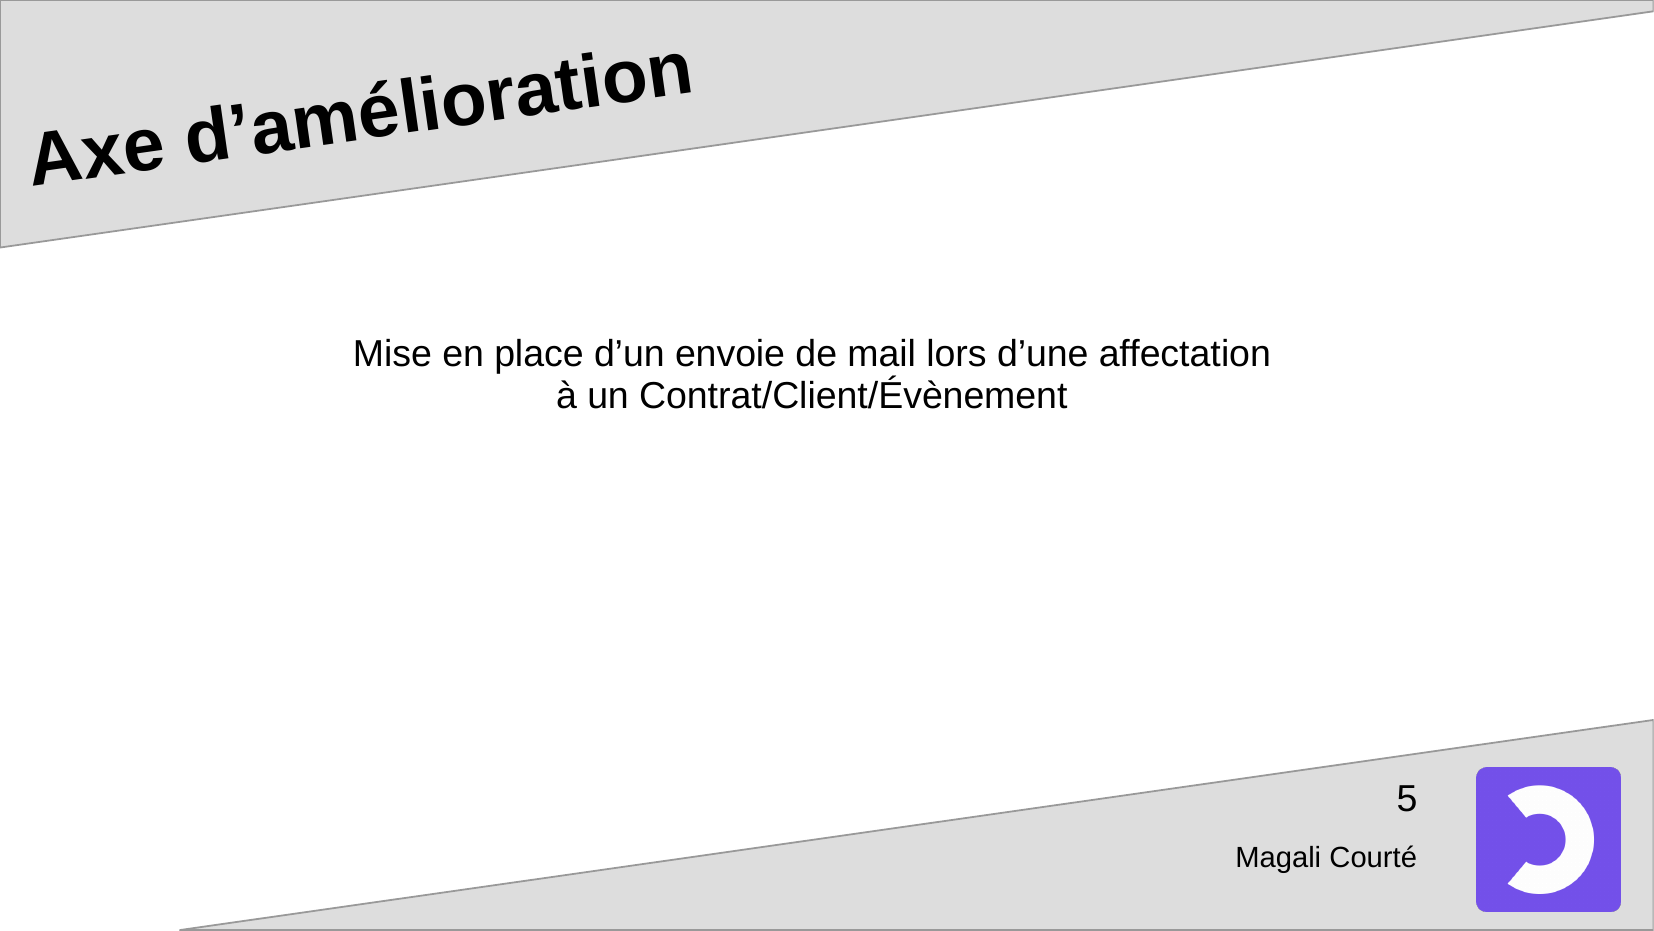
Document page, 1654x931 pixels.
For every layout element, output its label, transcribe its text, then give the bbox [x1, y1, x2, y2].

picture [1476, 767, 1621, 912]
text_box Mise en place d’un envoie de mail lors d’une affectation à un Contrat/Client/Évènement [324, 324, 1300, 466]
title Axe d’amélioration [16, 0, 1501, 239]
